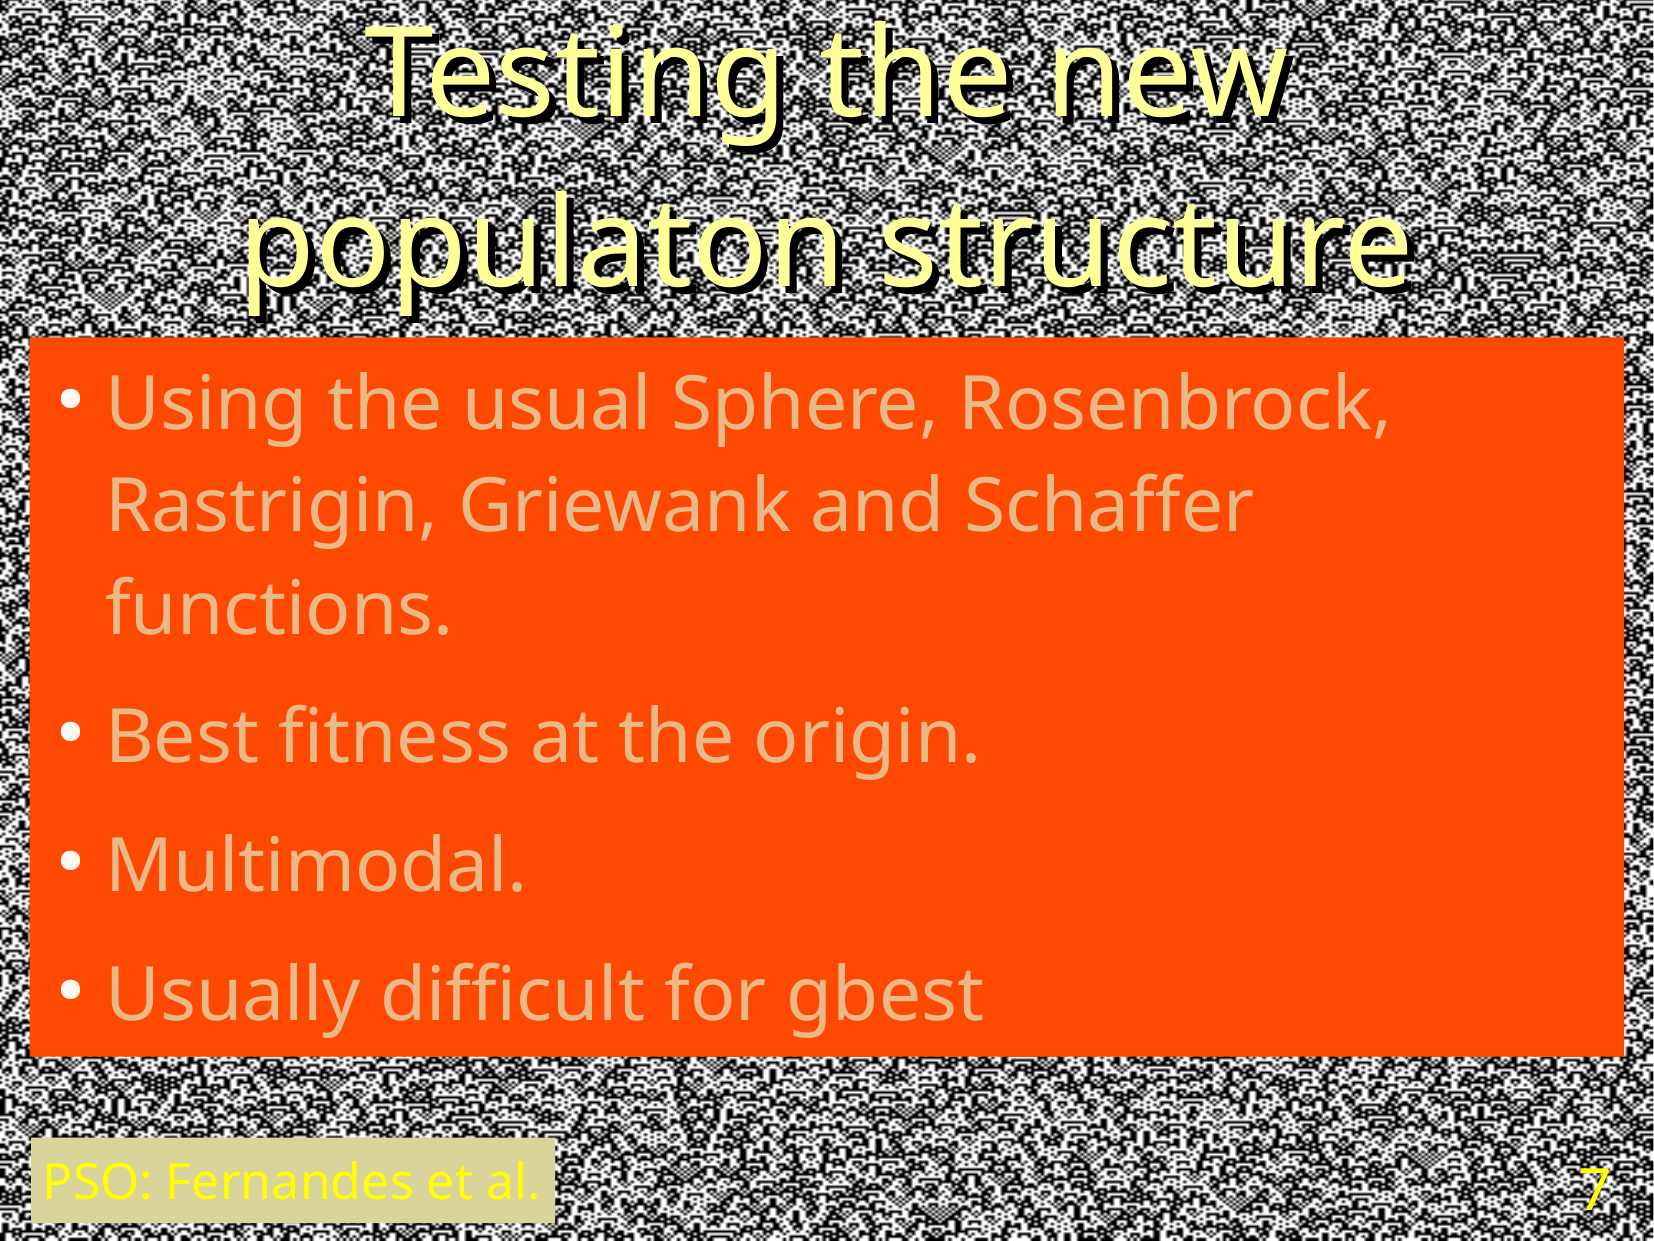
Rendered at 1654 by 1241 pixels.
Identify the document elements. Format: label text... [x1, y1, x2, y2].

picture [0, 0, 1654, 1241]
title Testing the new populaton structure [82, 2, 1571, 304]
list Using the usual Sphere, Rosenbrock, Rastrigin, Griewank and Schaffer functions. Best fitness at the origin. Multimodal. Usually difficult for gbest [29, 337, 1625, 1057]
